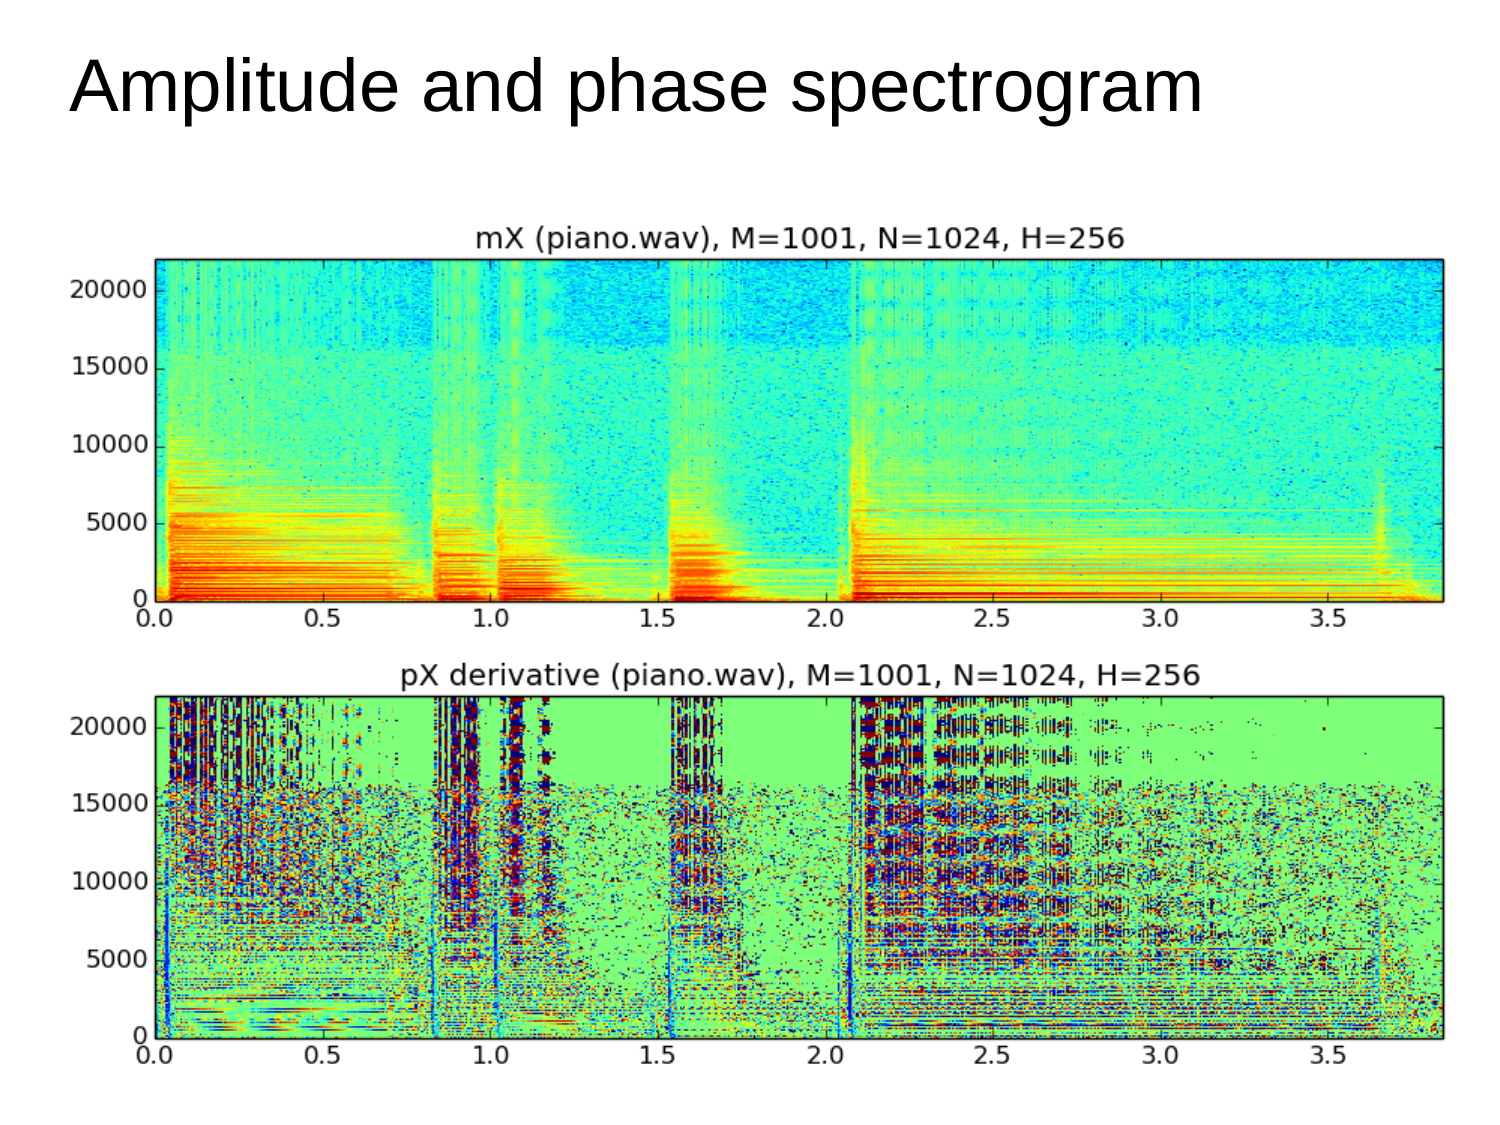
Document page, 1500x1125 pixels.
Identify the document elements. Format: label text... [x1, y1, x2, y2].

picture [44, 199, 1470, 1100]
title Amplitude and phase spectrogram [69, 0, 1420, 180]
